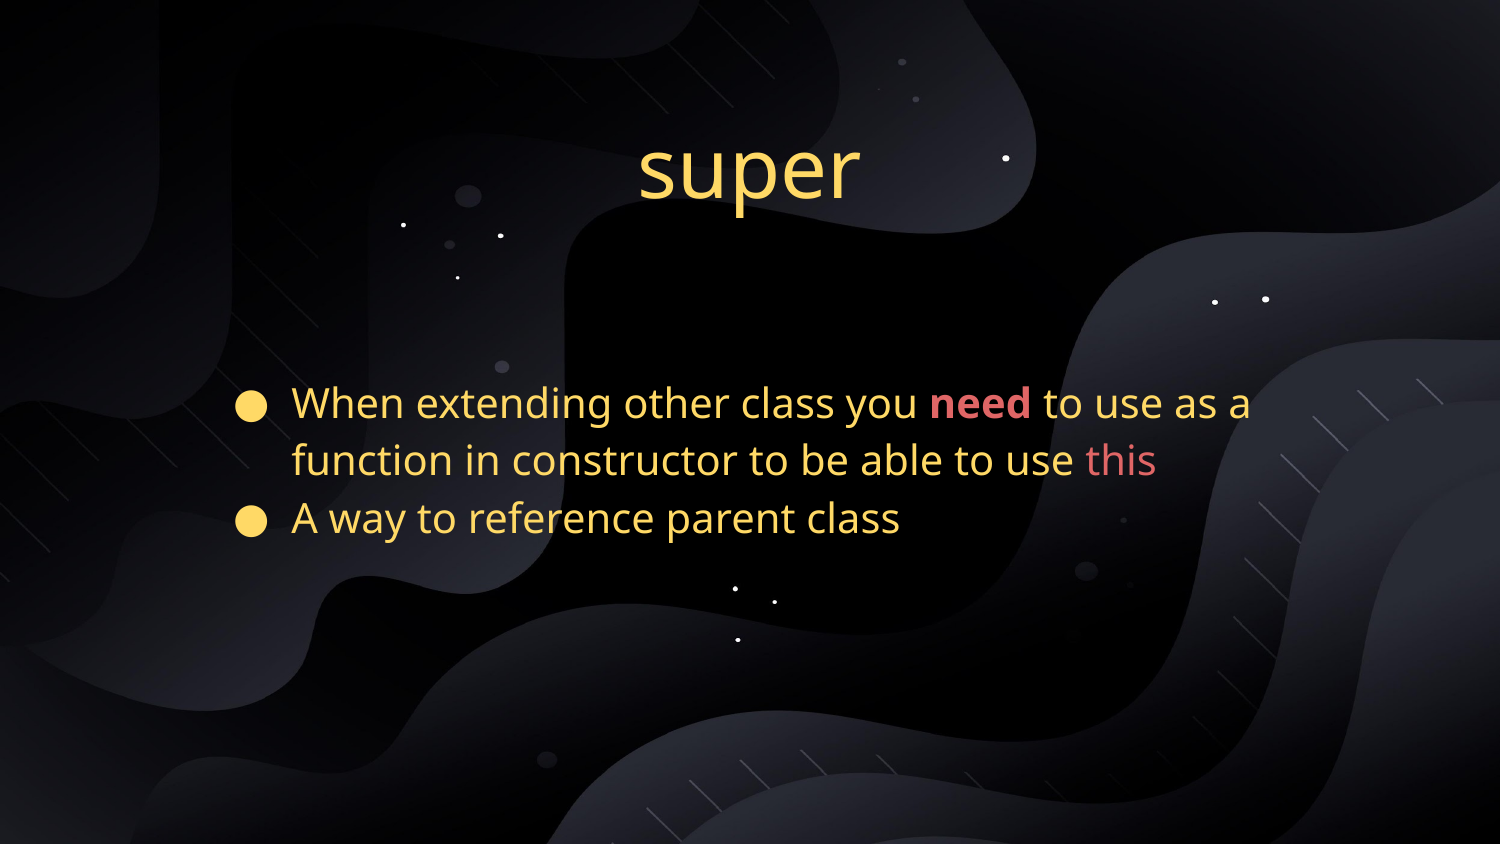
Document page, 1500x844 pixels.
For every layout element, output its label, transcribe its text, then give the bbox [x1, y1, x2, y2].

list When extending other class you need to use as a function in constructor to be able to use this A way to reference parent class [208, 365, 1292, 571]
title super [355, 62, 1145, 268]
picture [0, 0, 1500, 844]
